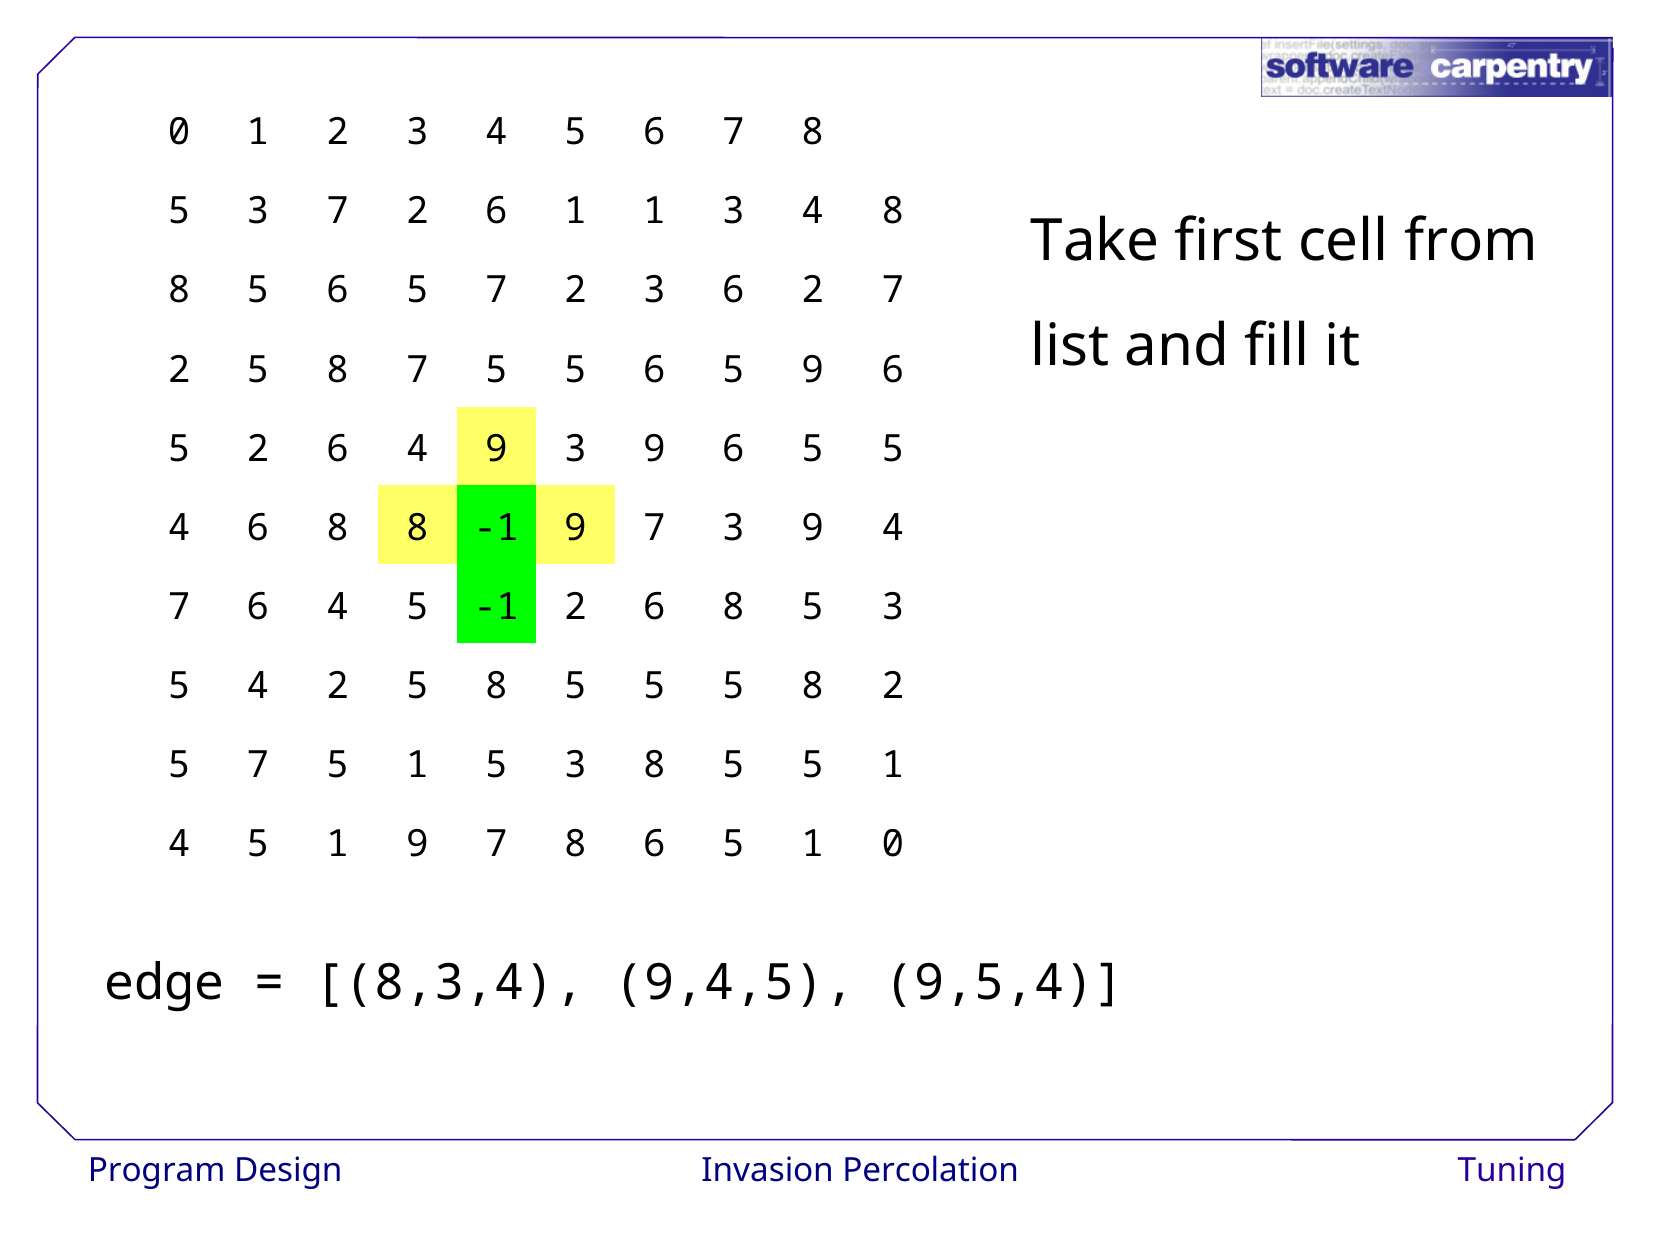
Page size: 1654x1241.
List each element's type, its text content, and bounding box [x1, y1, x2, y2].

table_cell 8 [140, 247, 219, 328]
table_cell 0 [853, 801, 933, 880]
table_cell 5 [457, 722, 536, 801]
table_cell 6 [615, 328, 694, 407]
table_cell 5 [297, 722, 378, 801]
table_cell 2 [140, 328, 219, 407]
table_cell 3 [536, 407, 615, 485]
table_cell 9 [457, 407, 536, 485]
table_cell 5 [773, 722, 853, 801]
table_cell 1 [297, 801, 378, 880]
table_cell 8 [615, 722, 694, 801]
table_cell 8 [457, 643, 536, 722]
table_cell 5 [140, 722, 219, 801]
table_cell 3 [694, 485, 773, 564]
picture [1261, 39, 1613, 97]
table_cell 4 [378, 407, 457, 485]
table_cell 7 [297, 168, 378, 247]
table_cell 3 [694, 168, 773, 247]
text_box edge = [(8,3,4), (9,4,5), (9,5,4)] [89, 927, 1508, 1034]
table_cell 4 [853, 485, 933, 564]
table_cell -1 [457, 485, 536, 564]
table_header 2 [297, 90, 378, 168]
table_header [853, 90, 933, 168]
table_cell 7 [378, 328, 457, 407]
table_cell 6 [219, 485, 297, 564]
table_cell 4 [219, 643, 297, 722]
table_cell 6 [457, 168, 536, 247]
table_cell 5 [219, 247, 297, 328]
table_cell 5 [219, 801, 297, 880]
table_cell 1 [615, 168, 694, 247]
table_cell 9 [615, 407, 694, 485]
table_cell 4 [140, 485, 219, 564]
table_cell 9 [536, 485, 615, 564]
table_cell 6 [694, 247, 773, 328]
table_cell 6 [694, 407, 773, 485]
table_header 8 [773, 90, 853, 168]
table_cell 8 [853, 168, 933, 247]
table_cell 5 [694, 328, 773, 407]
table_cell 5 [378, 643, 457, 722]
table_cell 8 [773, 643, 853, 722]
table_cell 7 [219, 722, 297, 801]
table_cell 5 [694, 643, 773, 722]
table_cell 5 [378, 564, 457, 643]
table_cell 6 [219, 564, 297, 643]
table_cell 3 [219, 168, 297, 247]
table_cell 5 [140, 407, 219, 485]
table_cell 3 [853, 564, 933, 643]
table_cell 9 [773, 328, 853, 407]
table_cell 5 [457, 328, 536, 407]
table_cell 5 [378, 247, 457, 328]
table_header 3 [378, 90, 457, 168]
table_cell 8 [297, 485, 378, 564]
table_cell 7 [457, 801, 536, 880]
table_cell 1 [853, 722, 933, 801]
table_header 6 [615, 90, 694, 168]
table_cell 4 [773, 168, 853, 247]
table_cell 6 [615, 564, 694, 643]
table_cell 8 [378, 485, 457, 564]
table_cell 6 [853, 328, 933, 407]
table_cell 5 [140, 168, 219, 247]
table_cell 4 [140, 801, 219, 880]
table_cell 2 [853, 643, 933, 722]
table_cell 5 [140, 643, 219, 722]
table_cell 3 [615, 247, 694, 328]
table_cell 5 [853, 407, 933, 485]
table_cell 6 [297, 407, 378, 485]
table_cell 7 [615, 485, 694, 564]
table_cell 6 [615, 801, 694, 880]
text_box Take first cell from list and fill it [1015, 159, 1580, 385]
table_cell 8 [536, 801, 615, 880]
table_cell 3 [536, 722, 615, 801]
table_cell 2 [378, 168, 457, 247]
table_cell 8 [694, 564, 773, 643]
table_cell 1 [378, 722, 457, 801]
table_cell 2 [536, 564, 615, 643]
table_cell 5 [536, 643, 615, 722]
table_cell 4 [297, 564, 378, 643]
table_header 4 [457, 90, 536, 168]
table_cell 1 [536, 168, 615, 247]
table_cell 5 [536, 328, 615, 407]
table_cell 5 [694, 801, 773, 880]
table_cell 5 [694, 722, 773, 801]
table_header 5 [536, 90, 615, 168]
table_cell 5 [615, 643, 694, 722]
table_cell 8 [297, 328, 378, 407]
table_cell 7 [853, 247, 933, 328]
table_cell 9 [773, 485, 853, 564]
table_cell 2 [536, 247, 615, 328]
table_cell 2 [297, 643, 378, 722]
table_header 7 [694, 90, 773, 168]
table_cell 5 [773, 564, 853, 643]
table_cell 5 [219, 328, 297, 407]
table_cell 5 [773, 407, 853, 485]
table_header 1 [219, 90, 297, 168]
table_cell 9 [378, 801, 457, 880]
table_cell 1 [773, 801, 853, 880]
table_cell 7 [457, 247, 536, 328]
table_header 0 [140, 90, 219, 168]
table_cell 6 [297, 247, 378, 328]
table_cell 2 [773, 247, 853, 328]
table_cell -1 [457, 564, 536, 643]
table_cell 7 [140, 564, 219, 643]
table_cell 2 [219, 407, 297, 485]
